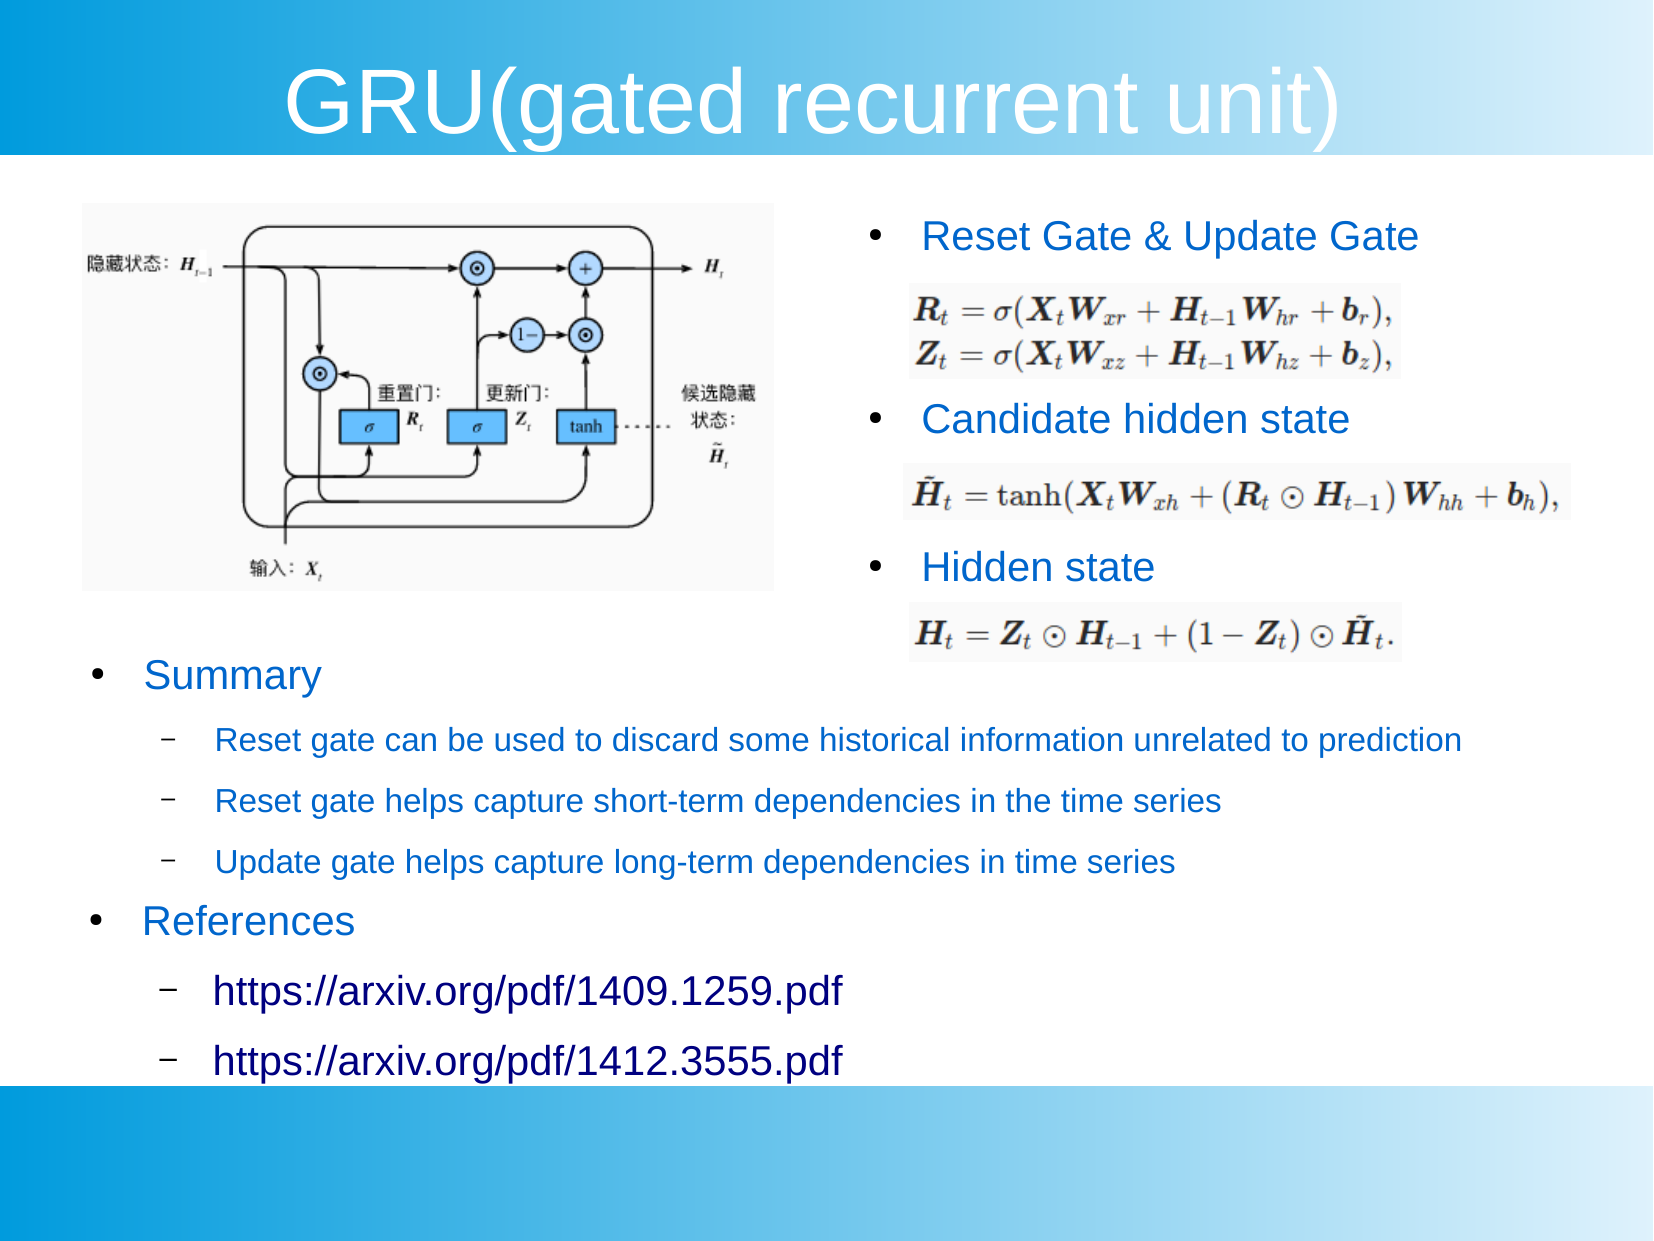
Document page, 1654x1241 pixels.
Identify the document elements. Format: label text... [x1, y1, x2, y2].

list Hidden state [850, 543, 1441, 603]
picture [82, 203, 774, 591]
title GRU(gated recurrent unit) [82, 49, 1571, 155]
list Reset Gate & Update Gate [850, 212, 1441, 272]
picture [903, 463, 1571, 520]
list References https://arxiv.org/pdf/1409.1259.pdf https://arxiv.org/pdf/1412.3555.pdf [70, 897, 1477, 957]
picture [909, 283, 1401, 379]
list Candidate hidden state [850, 395, 1441, 455]
picture [909, 602, 1402, 662]
list Summary Reset gate can be used to discard some historical information unrelated to prediction Reset gate helps capture short-term dependencies in the time series Update gate helps capture long-term dependencies in time series [72, 651, 1619, 711]
